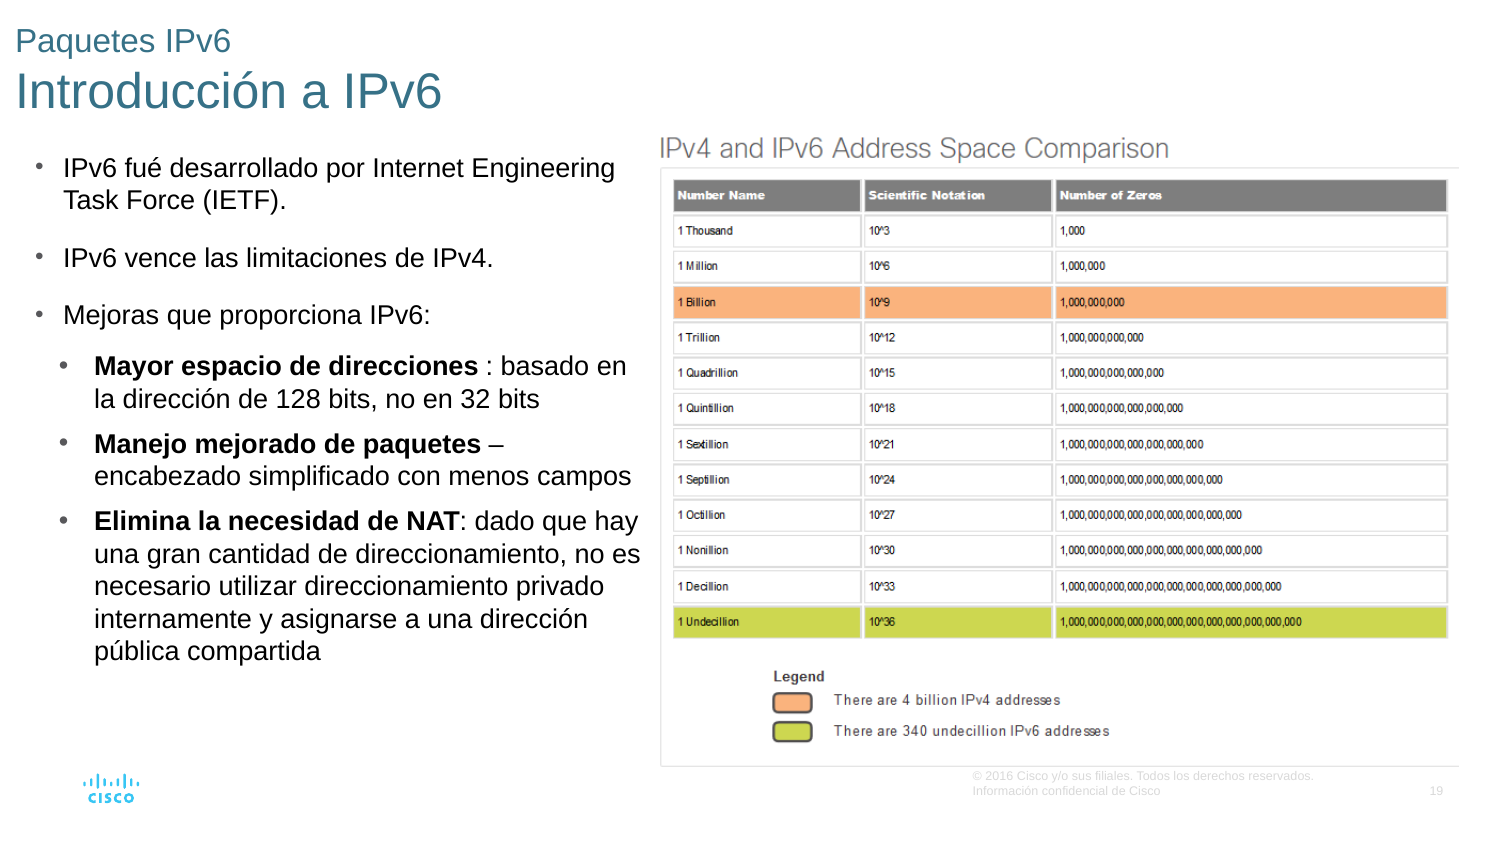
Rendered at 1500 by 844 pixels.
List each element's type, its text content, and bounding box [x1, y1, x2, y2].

picture [656, 130, 1459, 769]
title Paquetes IPv6 Introducción a IPv6 [0, 6, 1500, 131]
list IPv6 fué desarrollado por Internet Engineering Task Force (IETF). IPv6 vence las limitaciones de IPv4. Mejoras que proporciona IPv6: Mayor espacio de direcciones : basado en la dirección de 128 bits, no en 32 bits Manejo mejorado de paquetes – encabezado simplificado con menos campos Elimina la necesidad de NAT: dado que hay una gran cantidad de direccionamiento, no es necesario utilizar direccionamiento privado internamente y asignarse a una dirección pública compartida [20, 142, 677, 773]
